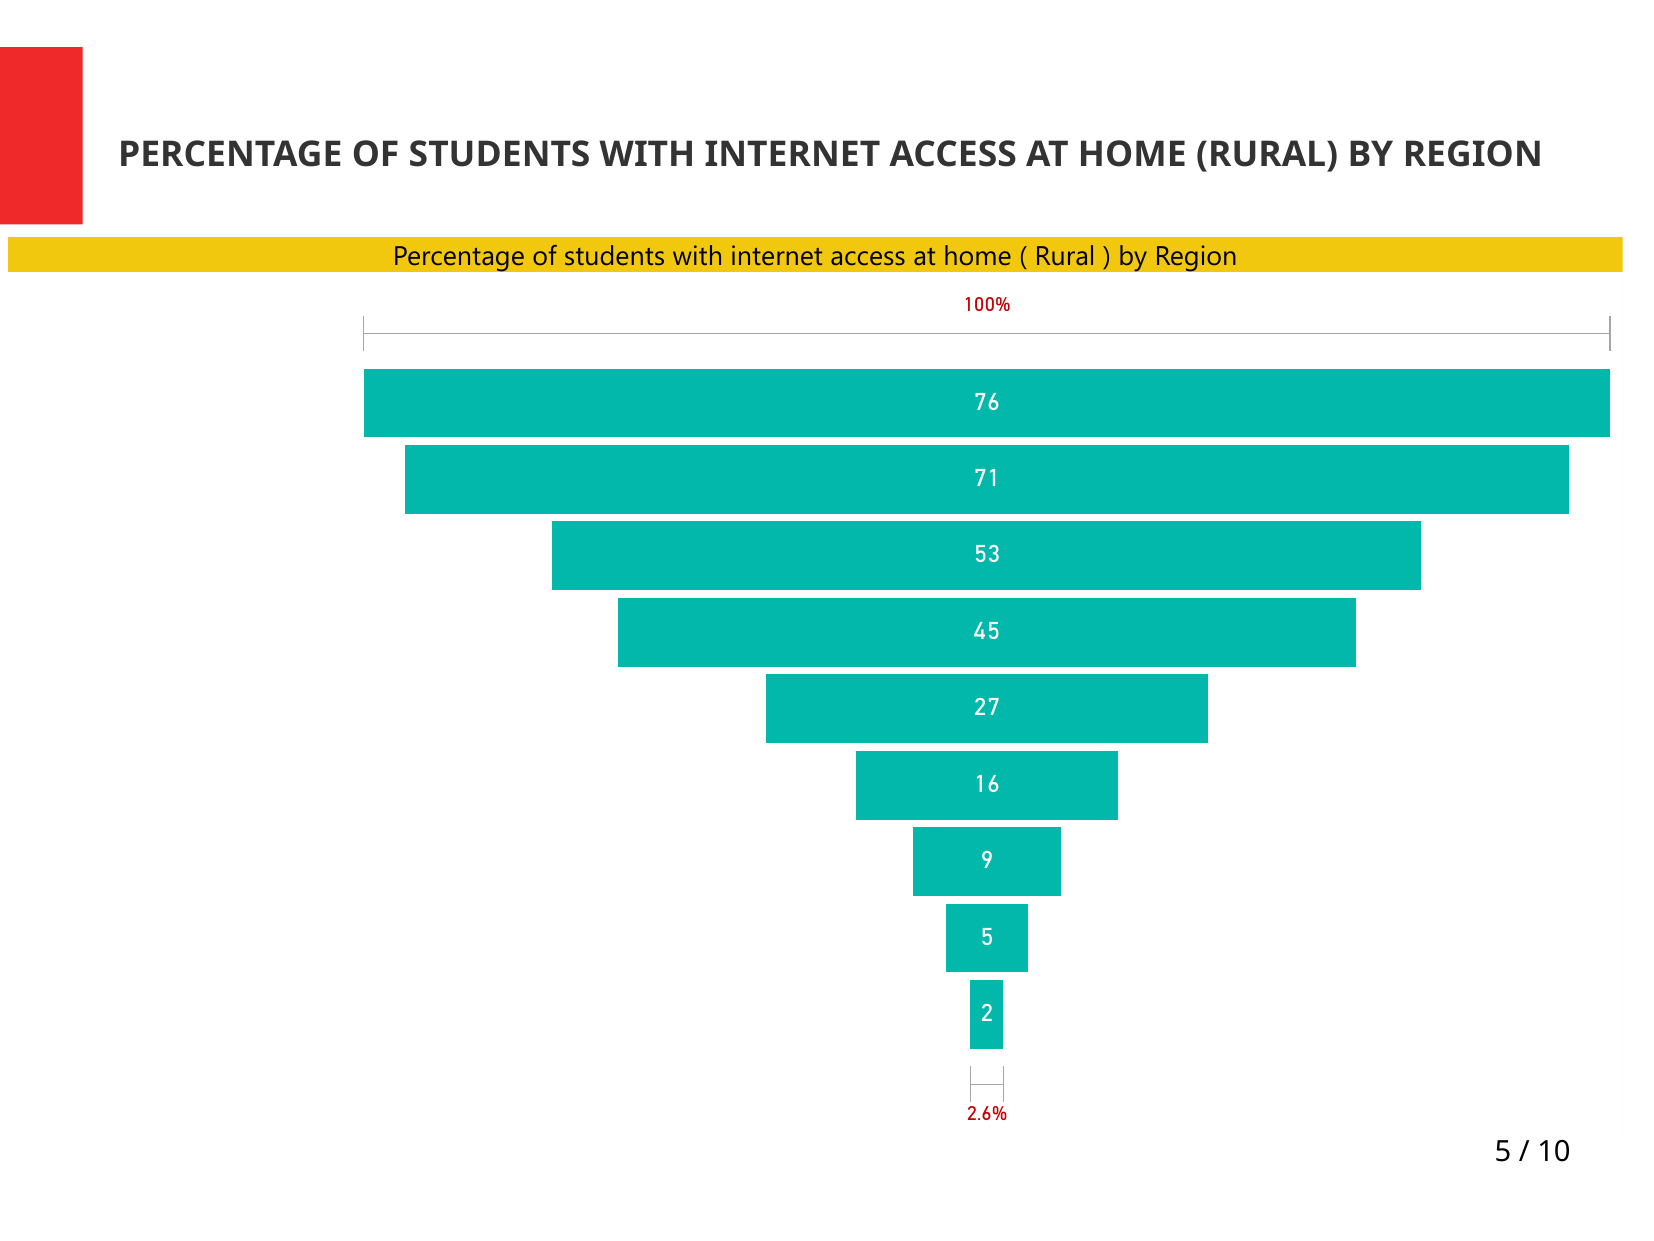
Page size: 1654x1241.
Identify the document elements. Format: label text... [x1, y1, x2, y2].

title PERCENTAGE OF STUDENTS WITH INTERNET ACCESS AT HOME (RURAL) BY REGION [118, 49, 1571, 236]
picture [0, 236, 1630, 1134]
